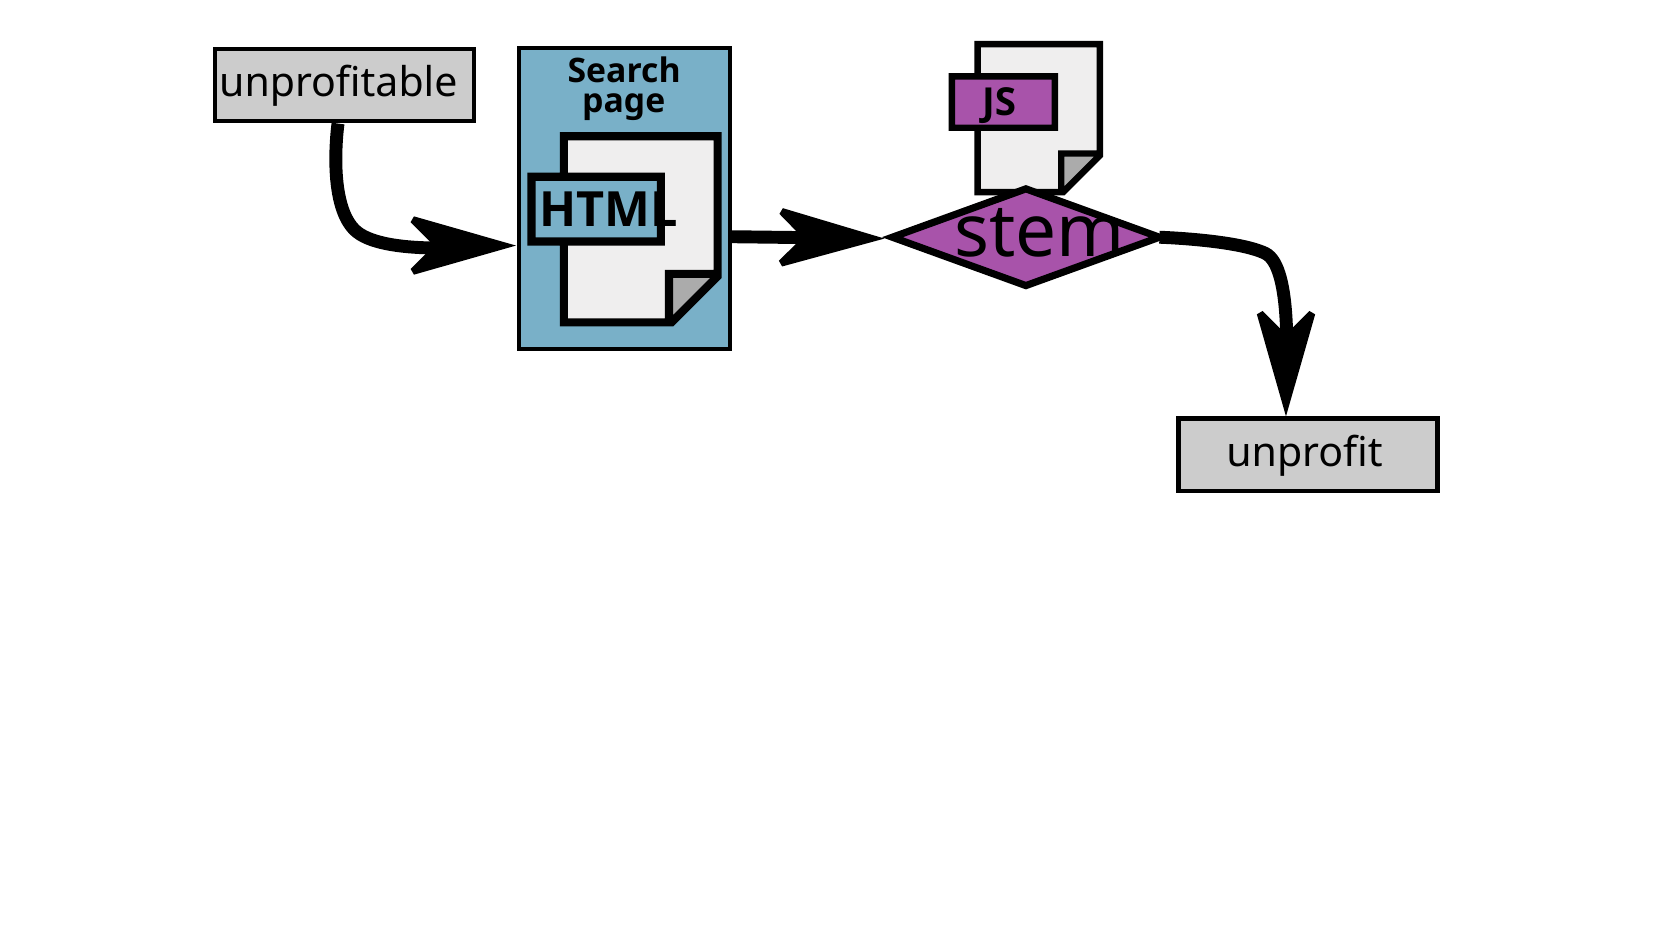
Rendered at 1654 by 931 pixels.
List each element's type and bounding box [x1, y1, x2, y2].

picture [186, 16, 1467, 922]
